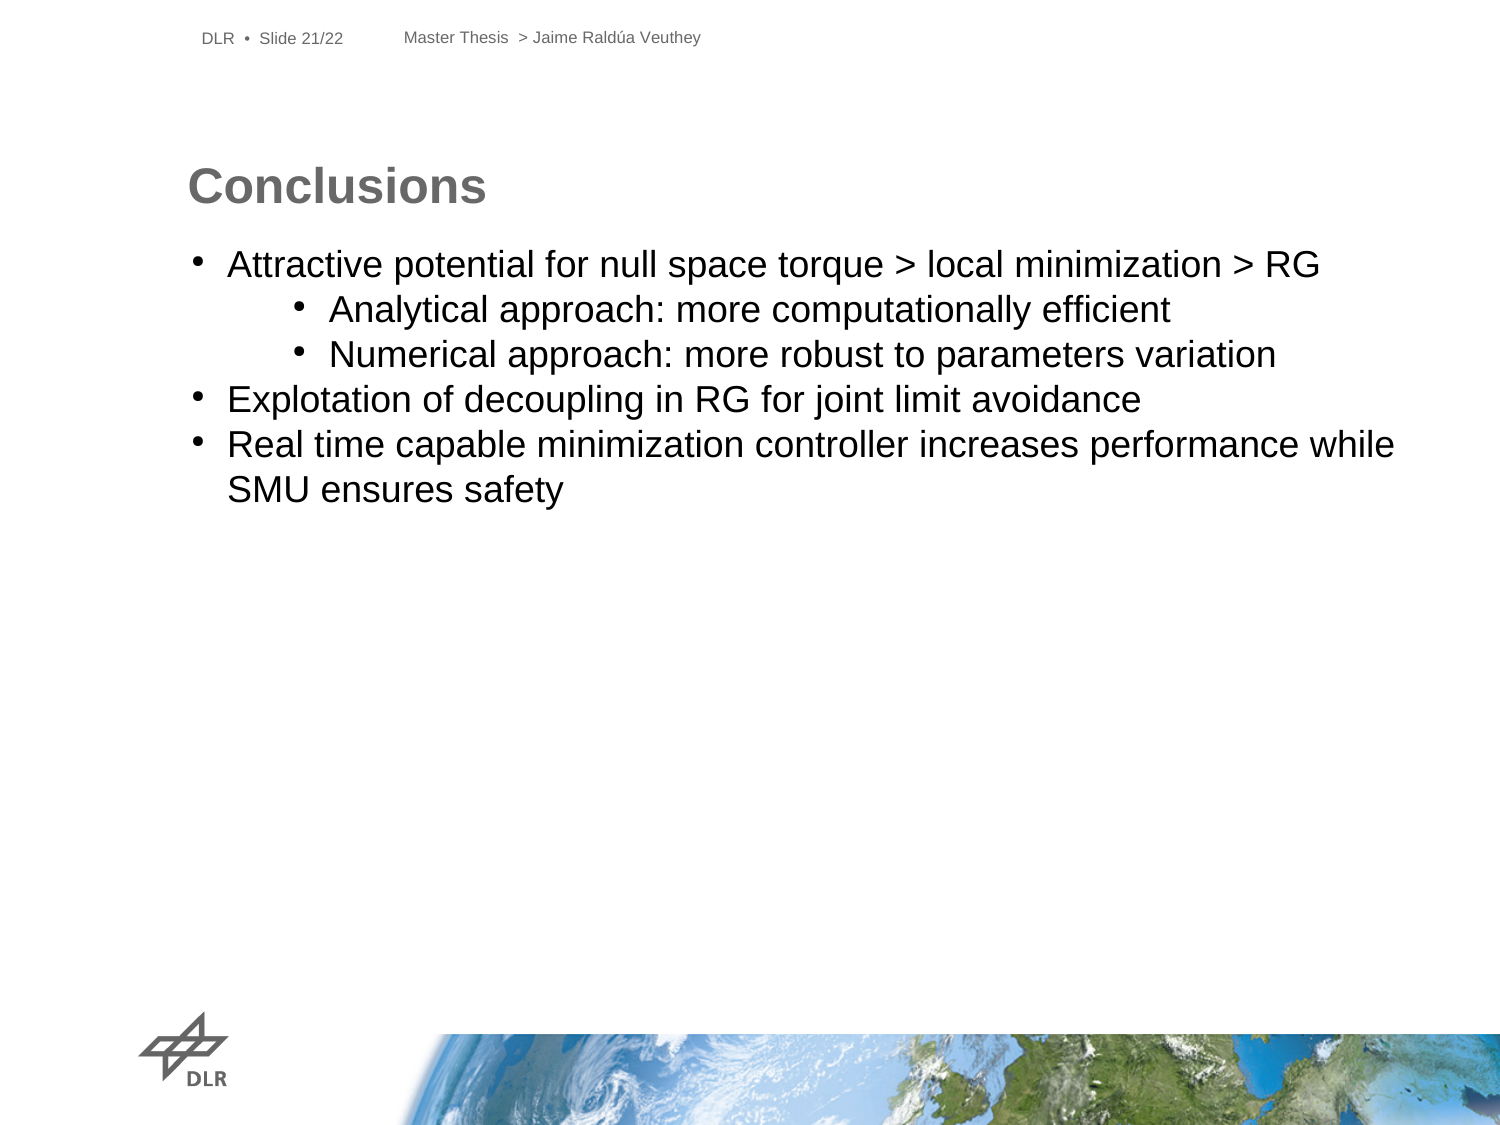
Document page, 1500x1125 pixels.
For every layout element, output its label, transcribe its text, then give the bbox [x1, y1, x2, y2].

list Attractive potential for null space torque > local minimization > RG Analytical approach: more computationally efficient Numerical approach: more robust to parameters variation Explotation of decoupling in RG for joint limit avoidance Real time capable minimization controller increases performance while SMU ensures safety [187, 239, 1442, 893]
title Conclusions [187, 153, 1392, 239]
picture [0, 1007, 1500, 1125]
